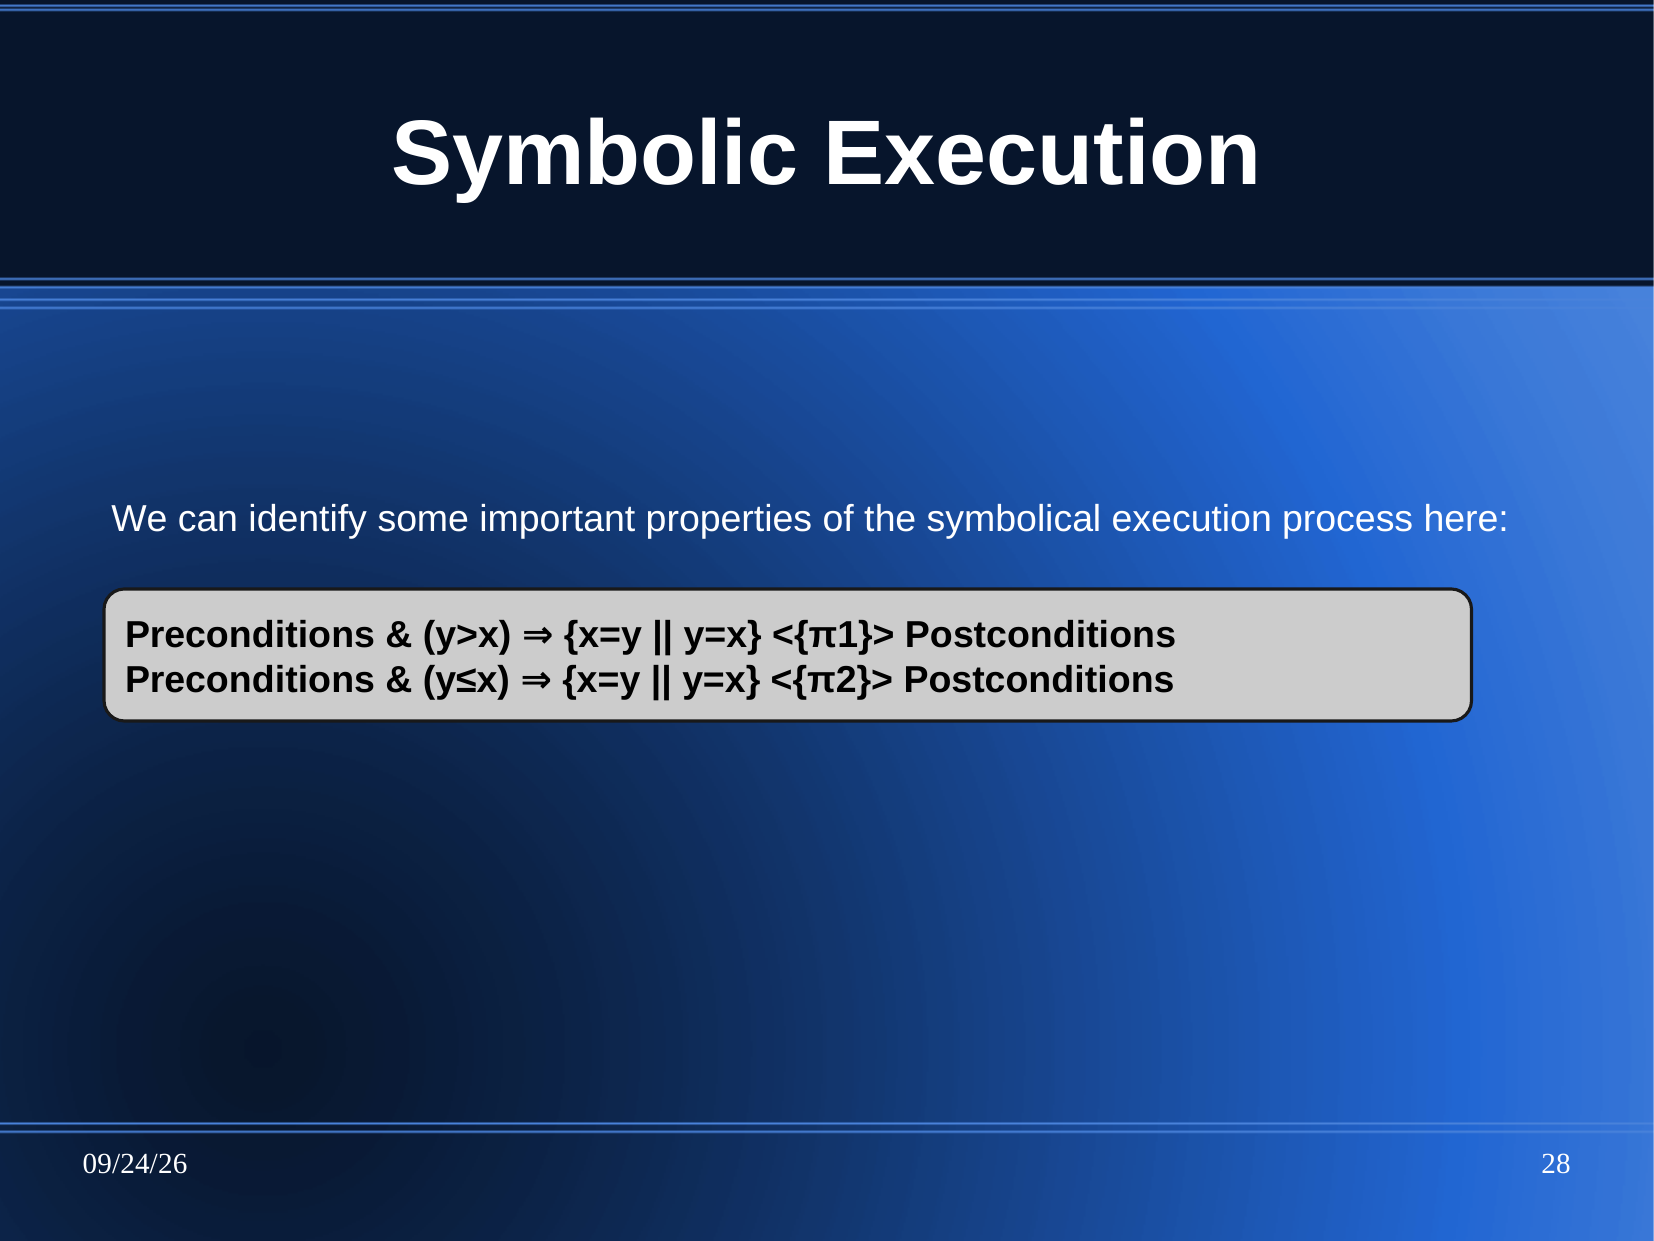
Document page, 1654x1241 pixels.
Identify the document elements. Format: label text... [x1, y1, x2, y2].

picture [0, 0, 1654, 1241]
text_box We can identify some important properties of the symbolical execution process here: [96, 490, 1546, 547]
text_box Preconditions & (y>x) ⇒ {x=y || y=x} <{π1}> Postconditions Preconditions & (y≤x) ⇒ {x=y || y=x} <{π2}> Postconditions [103, 588, 1472, 722]
title Symbolic Execution [82, 49, 1571, 257]
